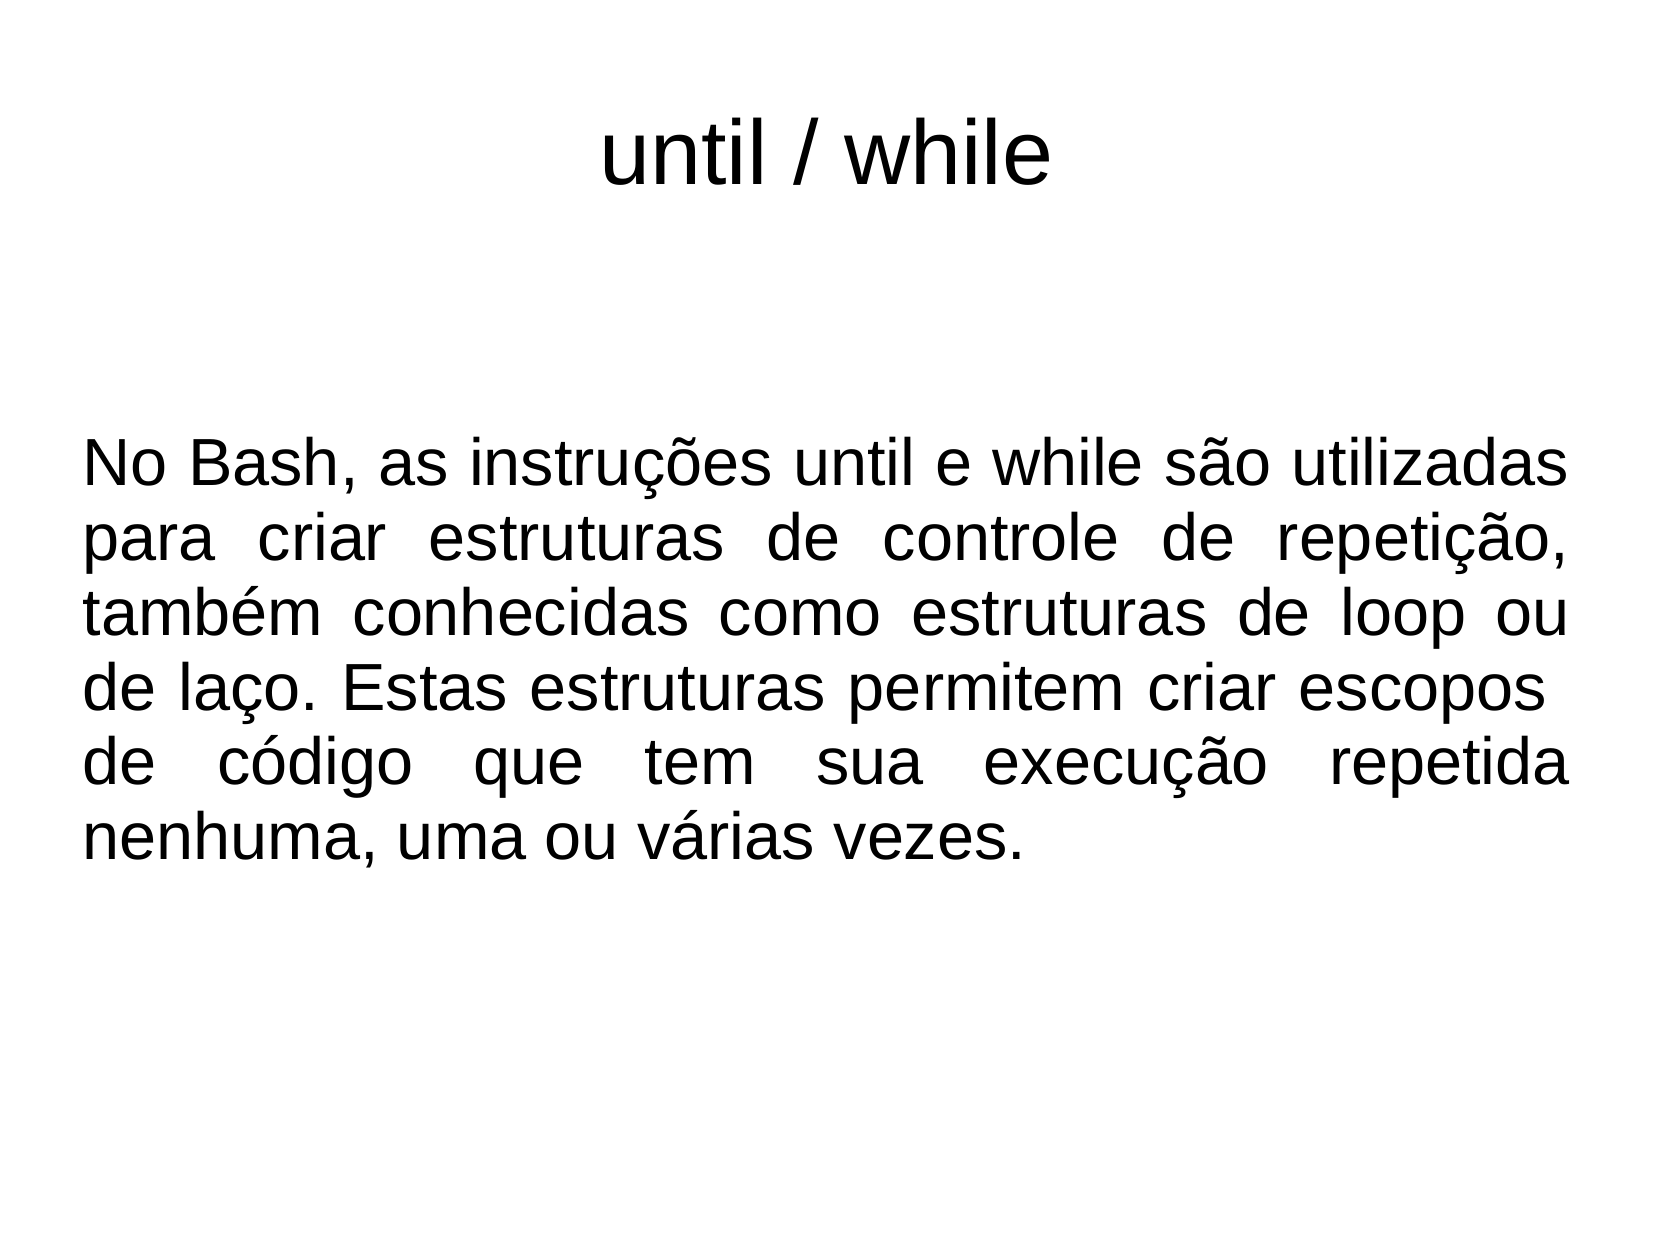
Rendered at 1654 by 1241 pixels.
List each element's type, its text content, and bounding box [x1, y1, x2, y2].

title until / while [82, 49, 1571, 257]
list No Bash, as instruções until e while são utilizadas para criar estruturas de controle de repetição, também conhecidas como estruturas de loop ou de laço. Estas estruturas permitem criar escopos de código que tem sua execução repetida nenhuma, uma ou várias vezes. [82, 425, 1571, 1010]
